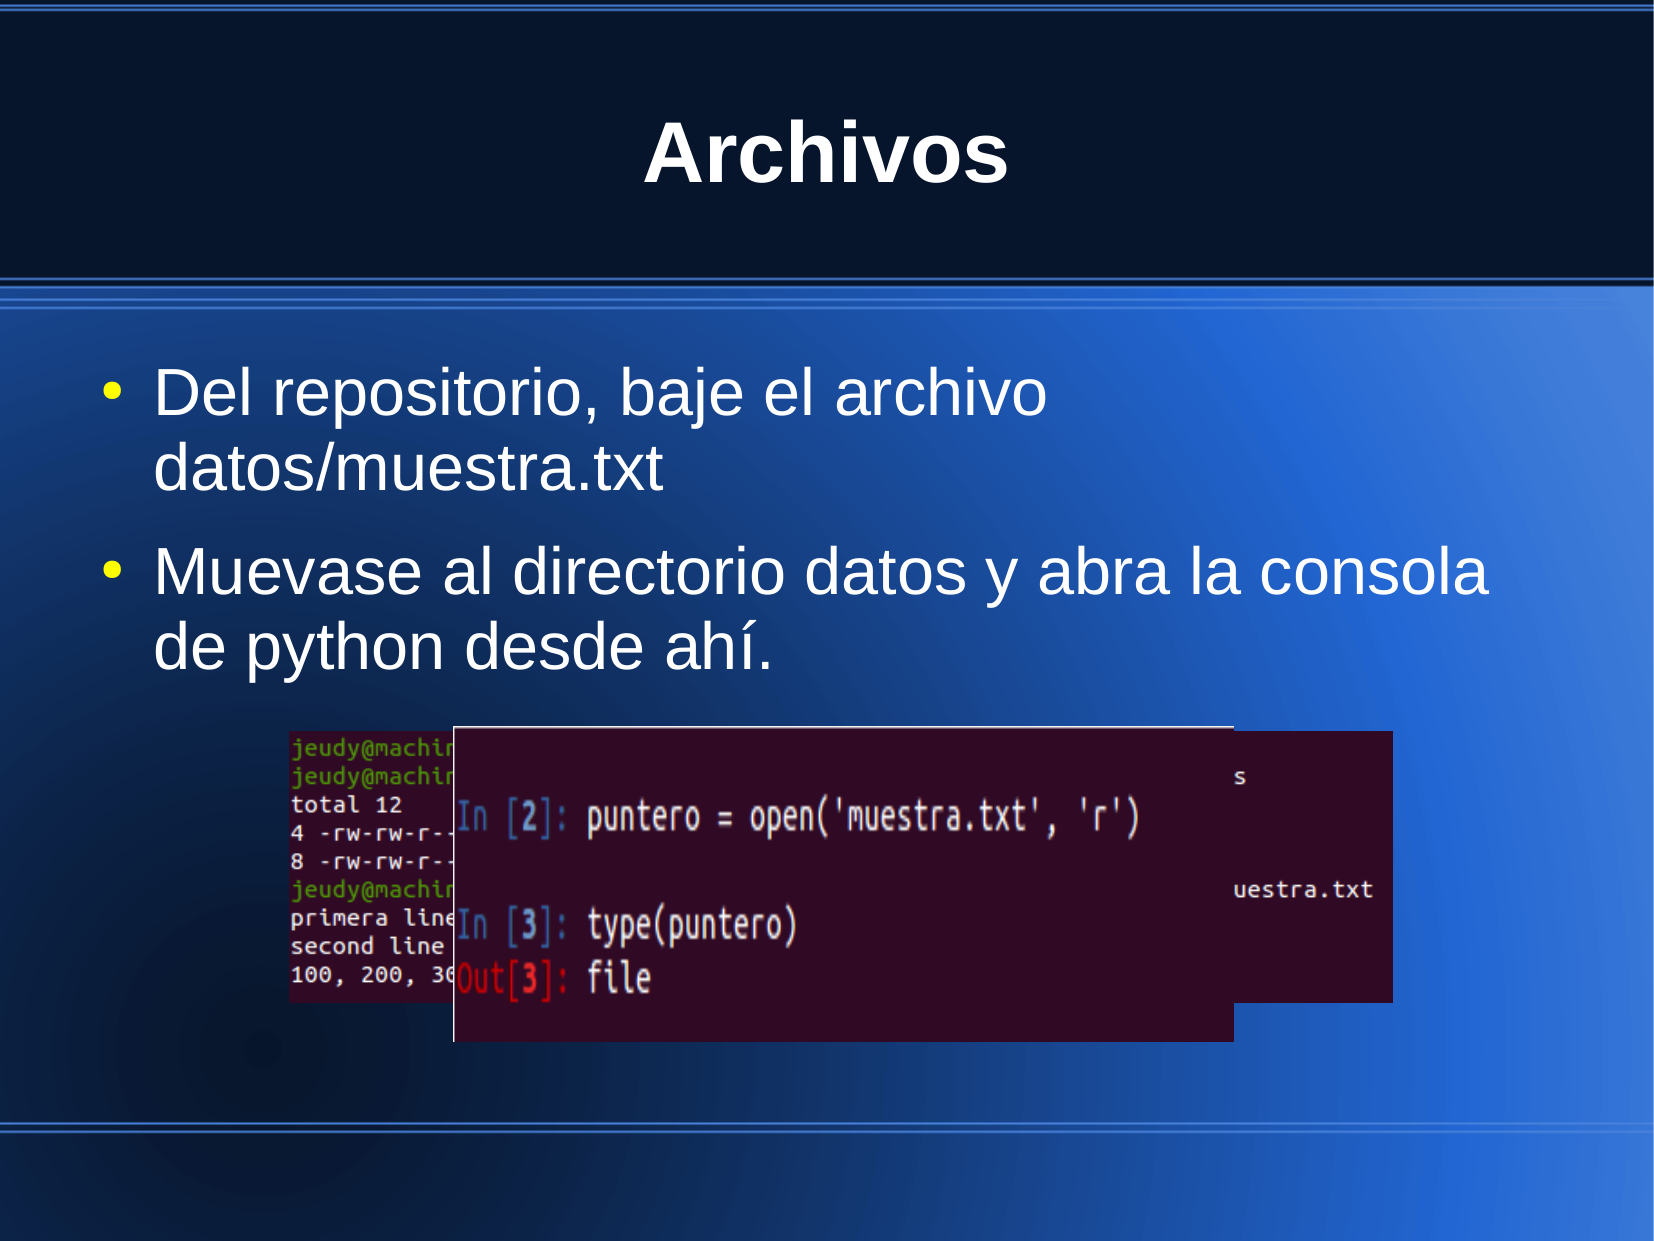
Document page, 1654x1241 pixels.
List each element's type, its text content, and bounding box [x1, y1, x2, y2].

title Archivos [82, 49, 1571, 257]
list Del repositorio, baje el archivo datos/muestra.txt Muevase al directorio datos y abra la consola de python desde ahí. [82, 355, 1571, 1075]
picture [0, 0, 1654, 1241]
